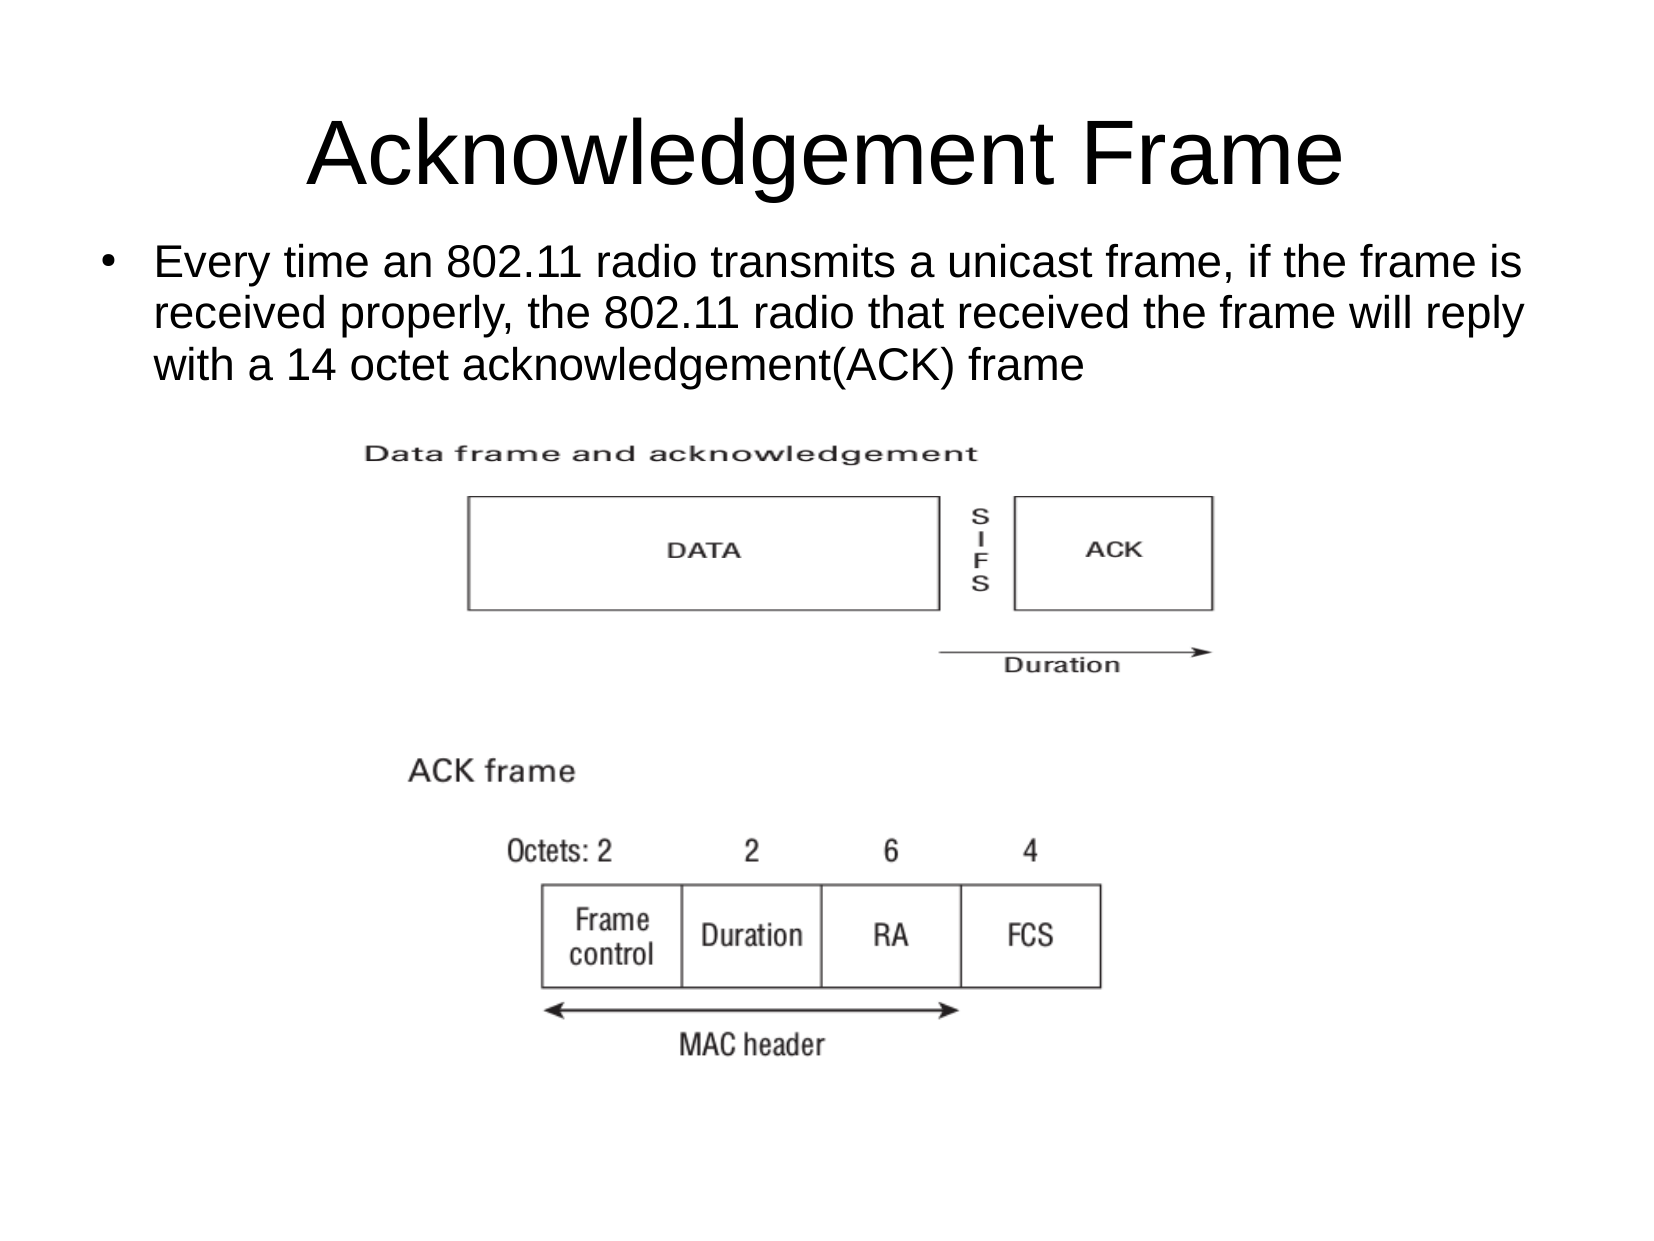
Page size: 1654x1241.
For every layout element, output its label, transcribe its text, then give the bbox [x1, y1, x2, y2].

picture [380, 732, 1158, 1091]
title Acknowledgement Frame [82, 49, 1571, 236]
list Every time an 802.11 radio transmits a unicast frame, if the frame is received properly, the 802.11 radio that received the frame will reply with a 14 octet acknowledgement(ACK) frame [82, 236, 1571, 1010]
picture [342, 425, 1312, 698]
